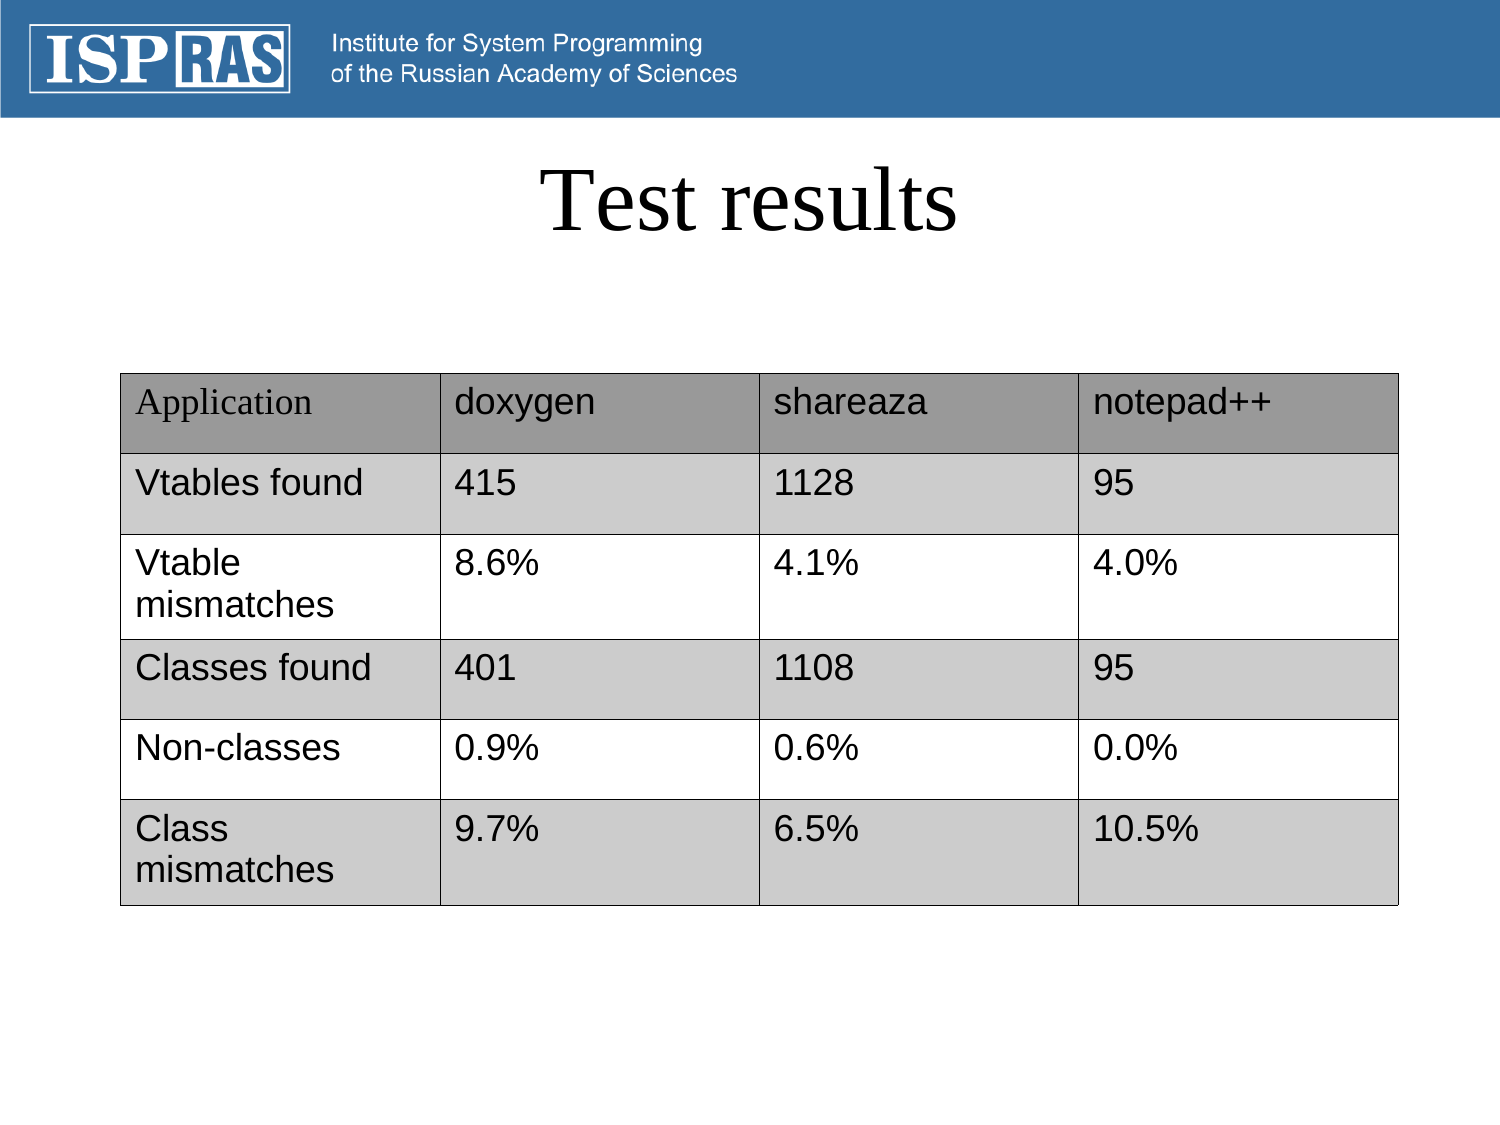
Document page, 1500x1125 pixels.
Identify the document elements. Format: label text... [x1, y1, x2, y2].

picture [0, 0, 1500, 1125]
table_cell 1128 [760, 454, 1078, 534]
table_header notepad++ [1079, 374, 1398, 453]
table_cell Class mismatches [121, 800, 440, 905]
table_cell 0.9% [441, 720, 759, 799]
table_cell 1108 [760, 640, 1078, 719]
table_cell 0.6% [760, 720, 1078, 799]
table_cell 4.1% [760, 535, 1078, 639]
table_cell Classes found [121, 640, 440, 719]
table_cell Non-classes [121, 720, 440, 799]
table_cell 6.5% [760, 800, 1078, 905]
table_header Application [121, 374, 440, 453]
table_cell 401 [441, 640, 759, 719]
table_cell 415 [441, 454, 759, 534]
table_header shareaza [760, 374, 1078, 453]
table_cell 10.5% [1079, 800, 1398, 905]
table_header doxygen [441, 374, 759, 453]
table_cell 8.6% [441, 535, 759, 639]
table_cell 4.0% [1079, 535, 1398, 639]
table_cell 95 [1079, 454, 1398, 534]
table_cell 95 [1079, 640, 1398, 719]
table_cell 0.0% [1079, 720, 1398, 799]
table_cell 9.7% [441, 800, 759, 905]
table_cell Vtables found [121, 454, 440, 534]
title Test results [112, 92, 1388, 296]
table_cell Vtable mismatches [121, 535, 440, 639]
